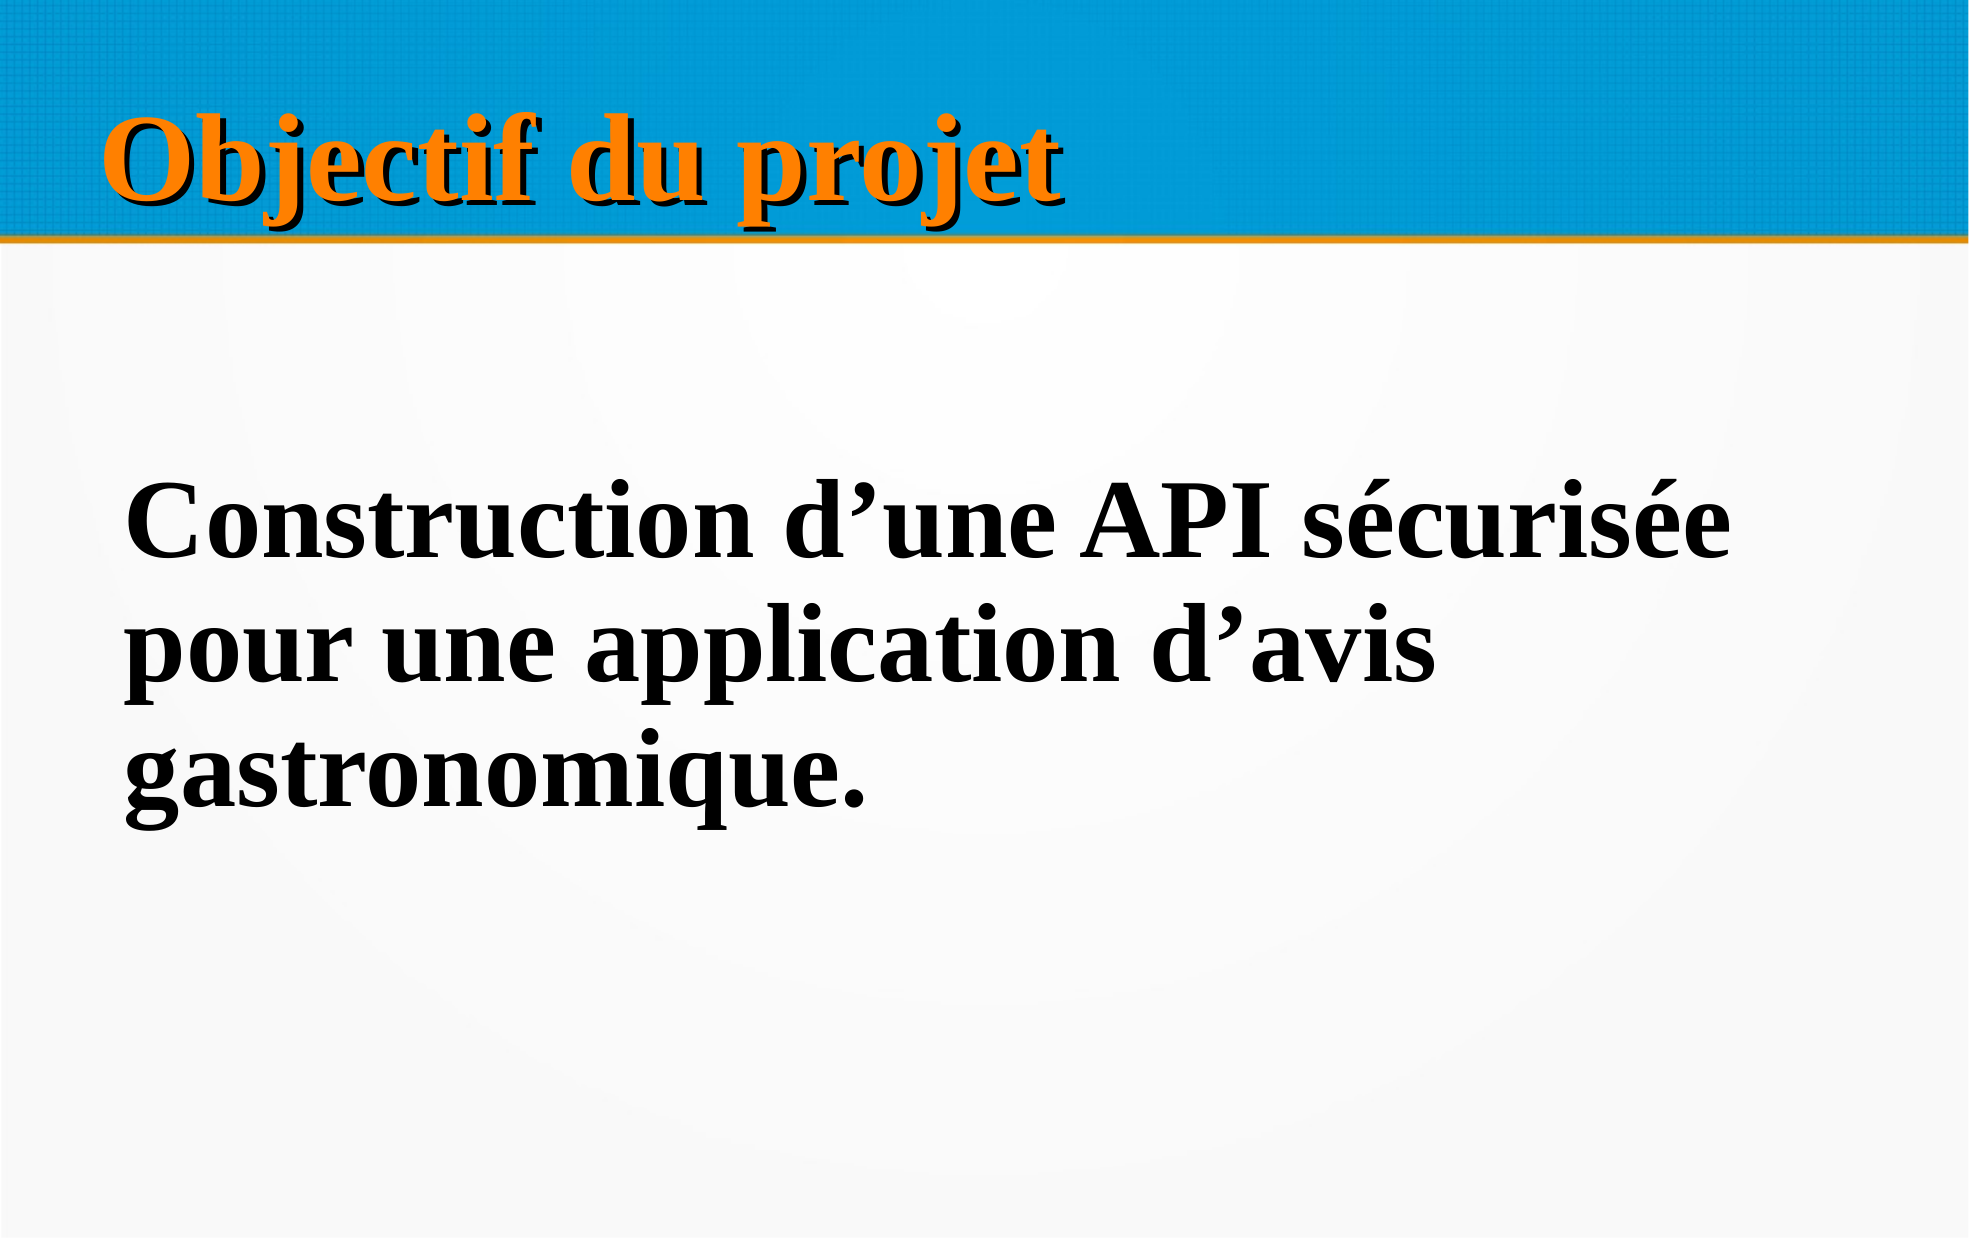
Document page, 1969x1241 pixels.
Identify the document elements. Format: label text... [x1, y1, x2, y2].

picture [0, 233, 1969, 1241]
text_box Construction d’une API sécurisée pour une application d’avis gastronomique. [118, 450, 1863, 837]
title Objectif du projet [98, 19, 1870, 227]
